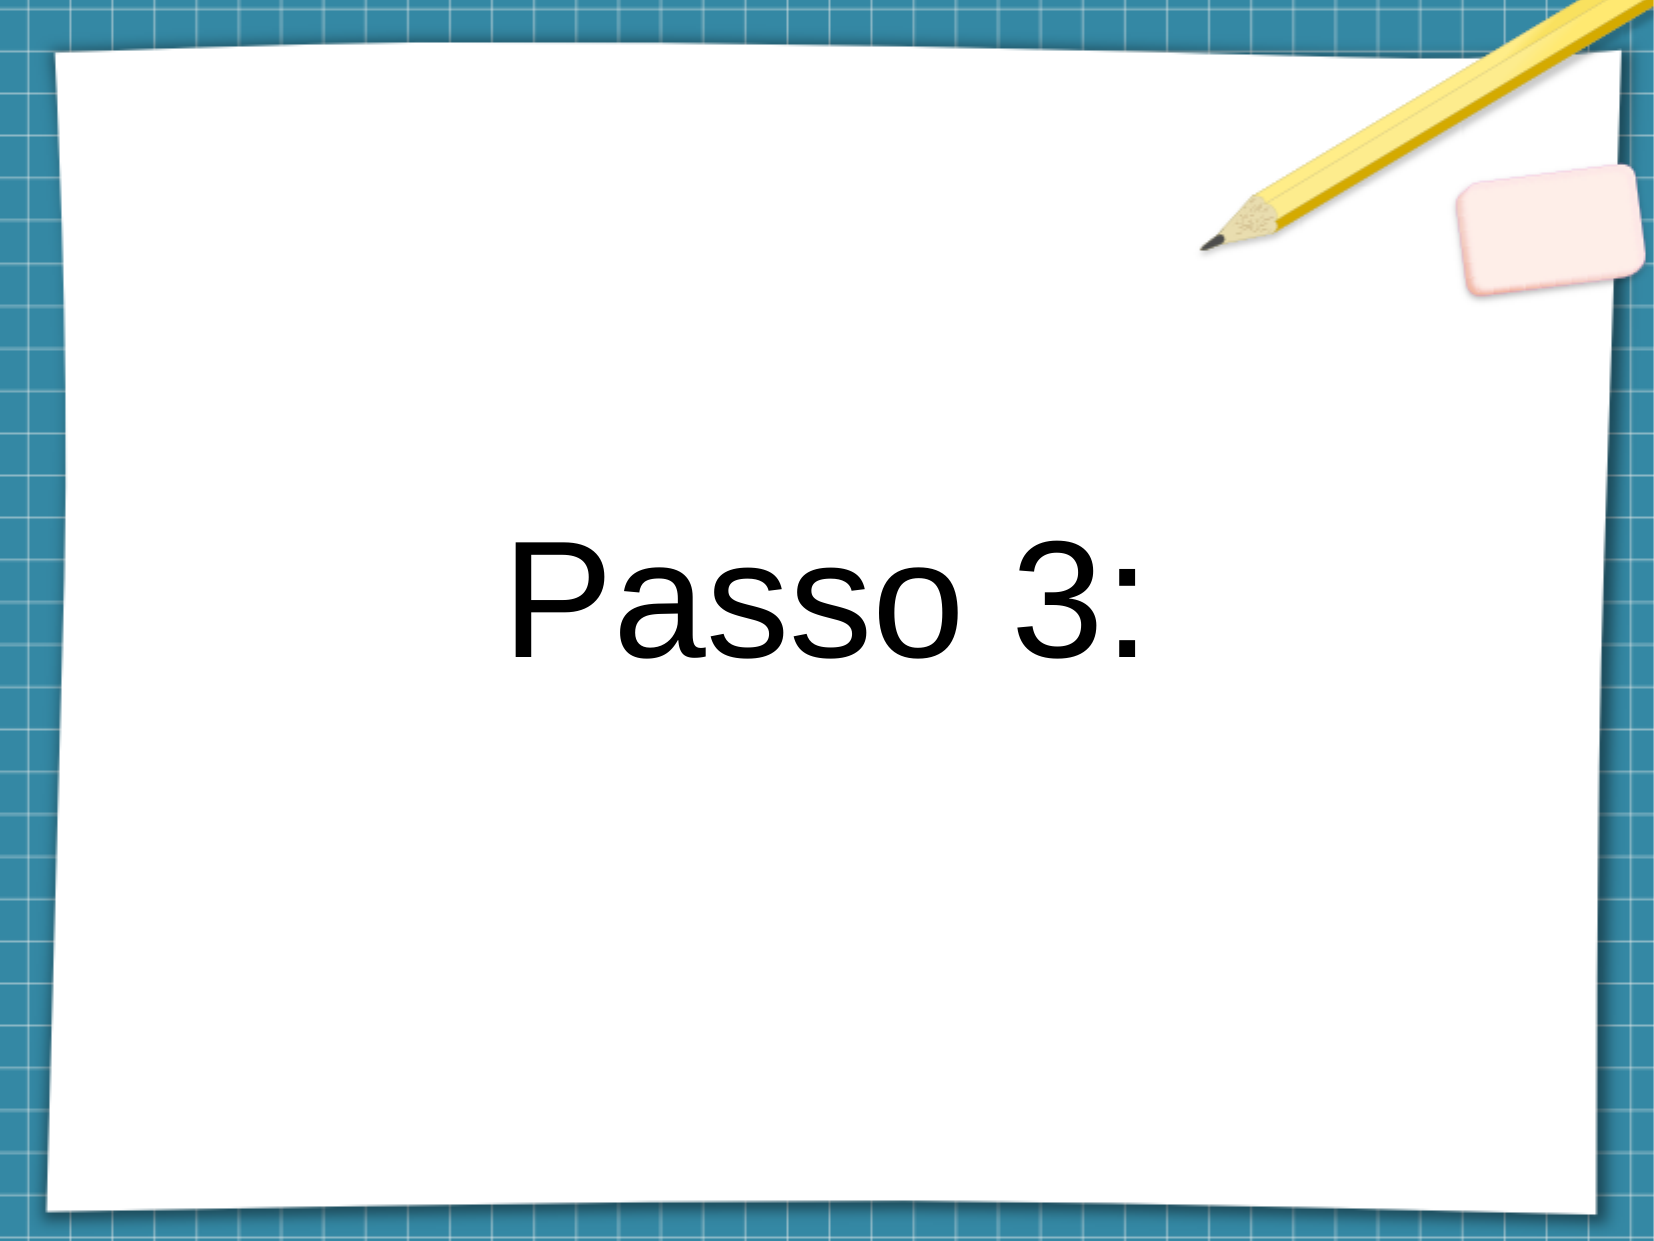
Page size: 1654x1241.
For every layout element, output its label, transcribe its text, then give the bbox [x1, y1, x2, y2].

picture [0, 0, 1654, 1241]
title Passo 3: [82, 496, 1571, 704]
